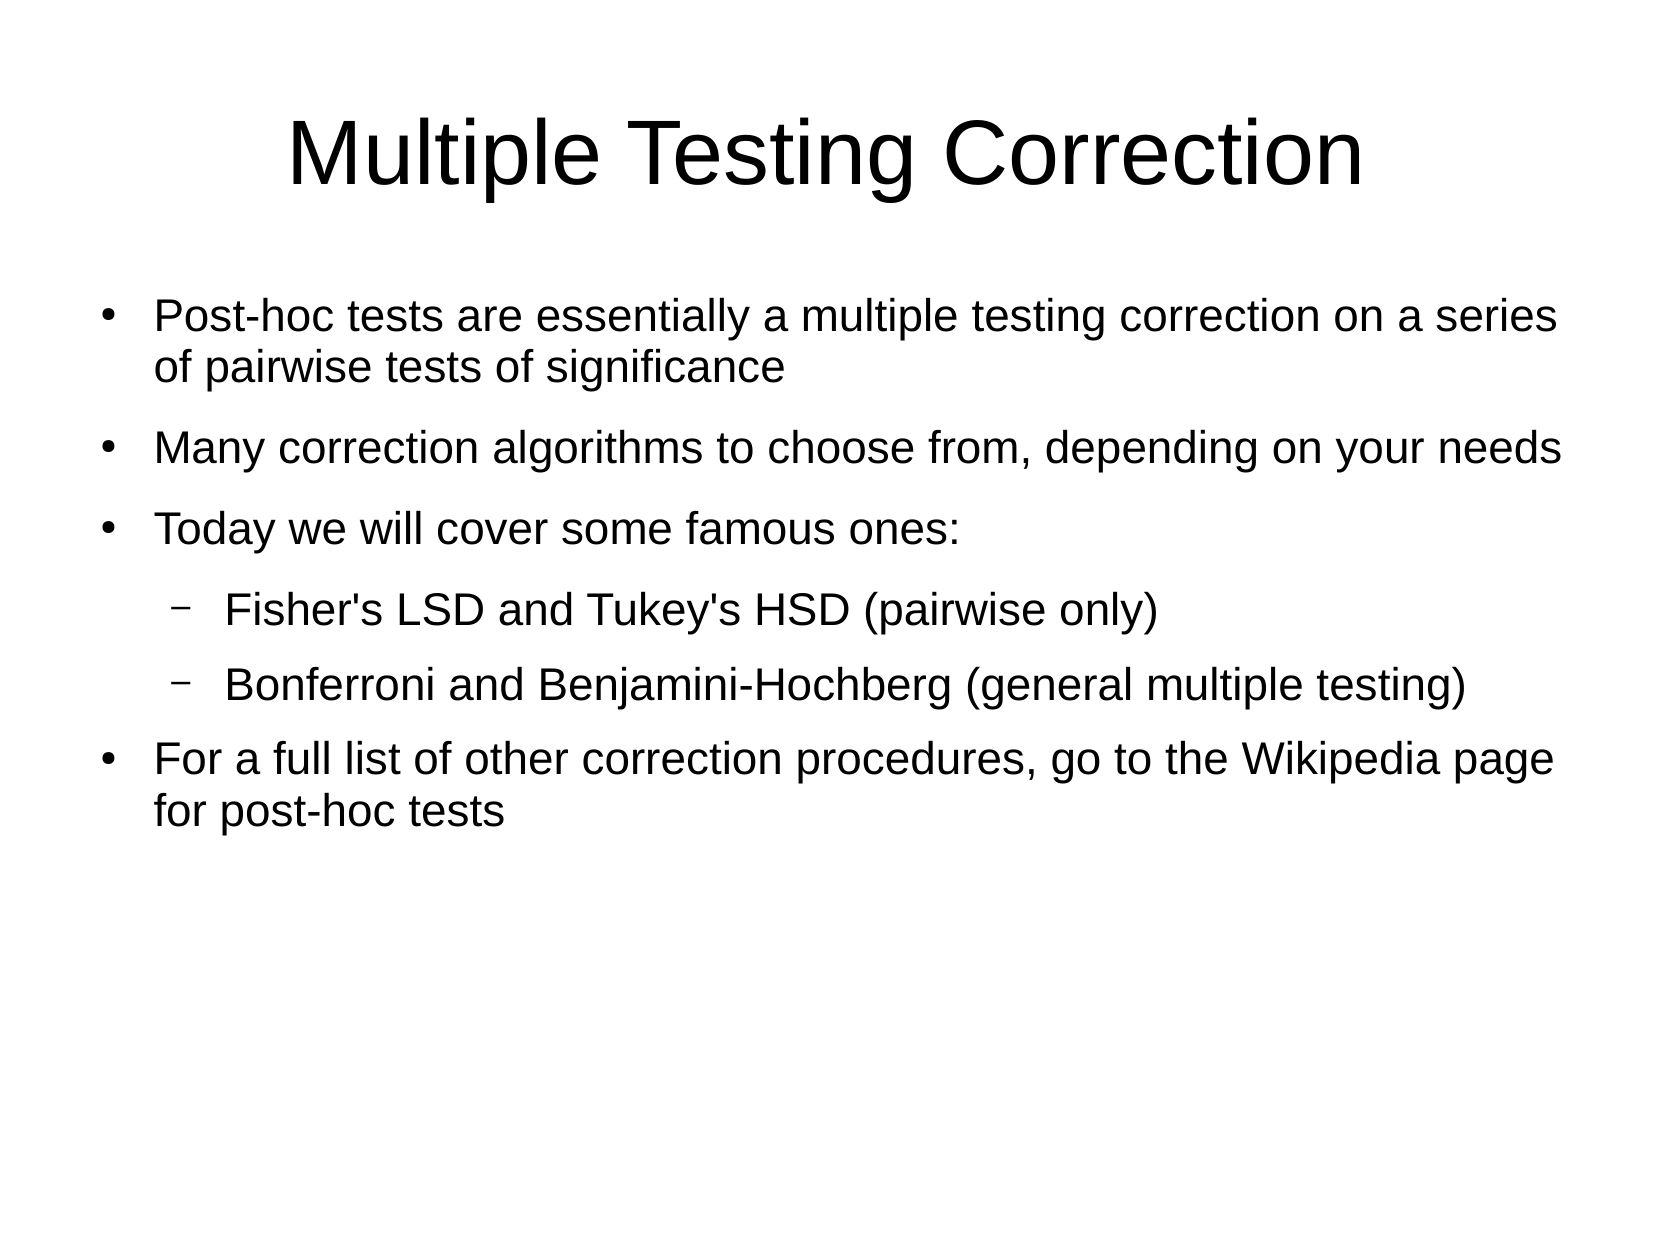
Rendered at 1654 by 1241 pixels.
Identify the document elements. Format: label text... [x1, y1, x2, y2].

title Multiple Testing Correction [82, 49, 1571, 257]
list Post-hoc tests are essentially a multiple testing correction on a series of pairwise tests of significance Many correction algorithms to choose from, depending on your needs Today we will cover some famous ones: Fisher's LSD and Tukey's HSD (pairwise only) Bonferroni and Benjamini-Hochberg (general multiple testing) For a full list of other correction procedures, go to the Wikipedia page for post-hoc tests [82, 290, 1571, 1010]
